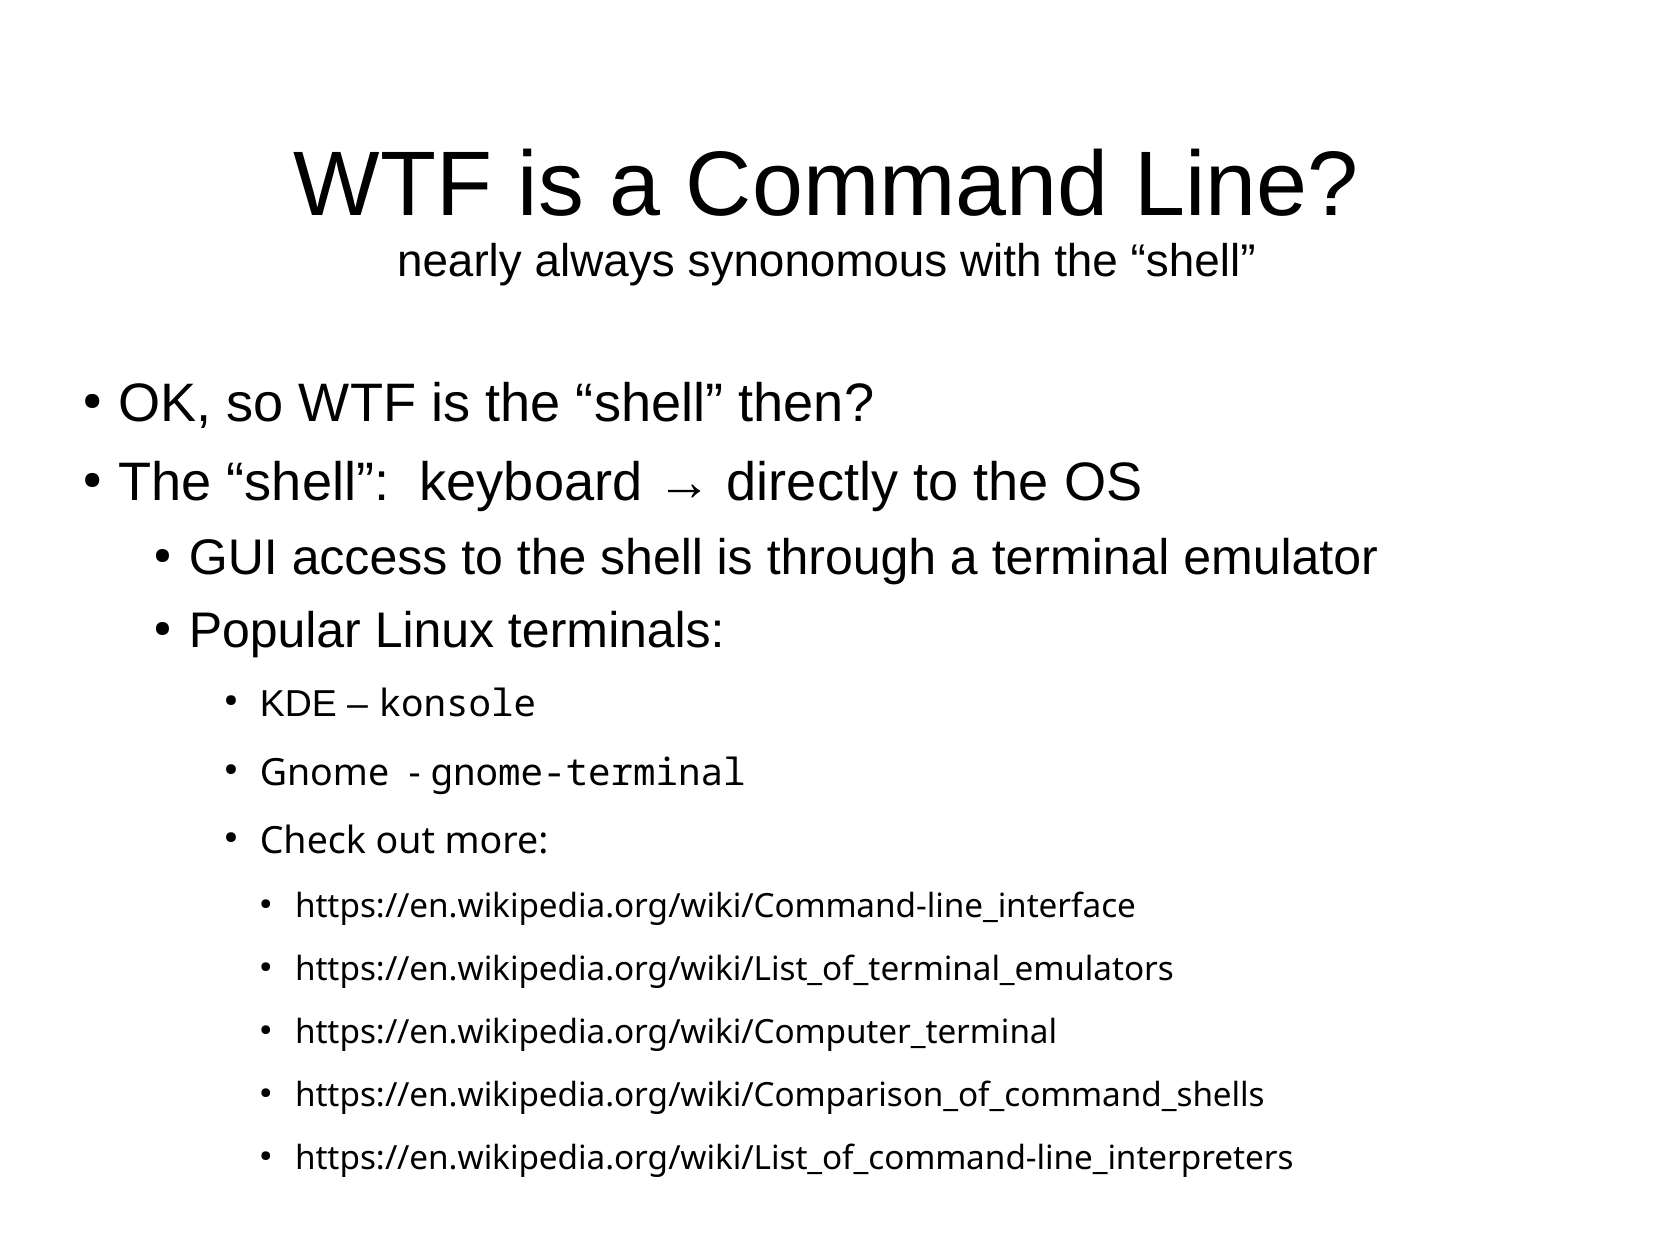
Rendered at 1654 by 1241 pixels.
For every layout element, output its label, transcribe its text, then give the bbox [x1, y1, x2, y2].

subtitle OK, so WTF is the “shell” then? The “shell”: keyboard → directly to the OS GUI access to the shell is through a terminal emulator Popular Linux terminals: KDE – konsole Gnome - gnome-terminal Check out more: https://en.wikipedia.org/wiki/Command-line_interface https://en.wikipedia.org/wiki/List_of_terminal_emulators https://en.wikipedia.org/wiki/Computer_terminal https://en.wikipedia.org/wiki/Comparison_of_command_shells https://en.wikipedia.org/wiki/List_of_command-line_interpreters [82, 372, 1571, 1116]
title WTF is a Command Line? nearly always synonomous with the “shell” [82, 45, 1571, 372]
